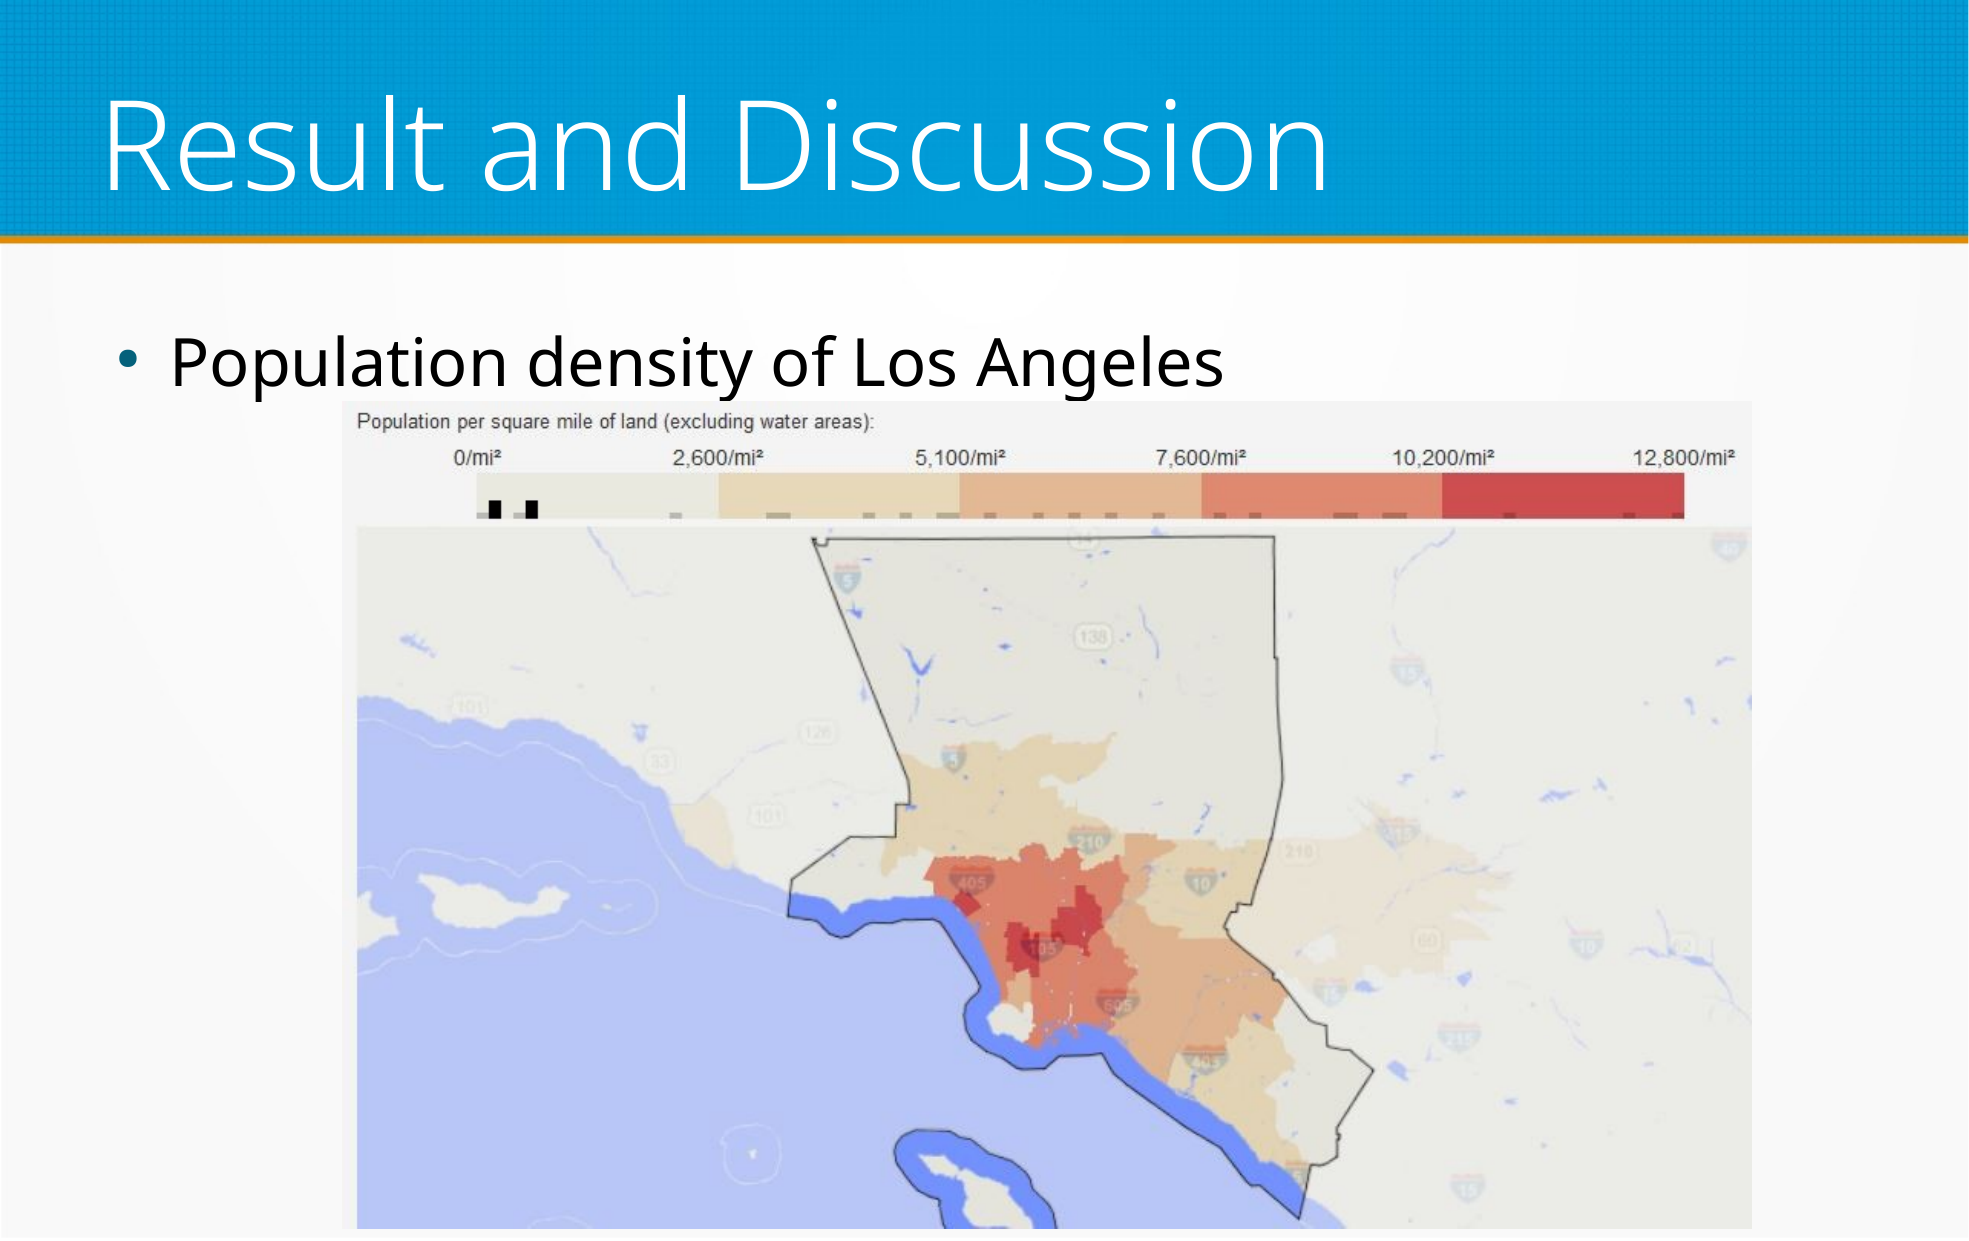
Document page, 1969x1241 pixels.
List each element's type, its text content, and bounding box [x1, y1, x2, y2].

picture [0, 233, 1969, 1241]
list Population density of Los Angeles [98, 315, 1451, 1081]
title Result and Discussion [98, 19, 1870, 227]
